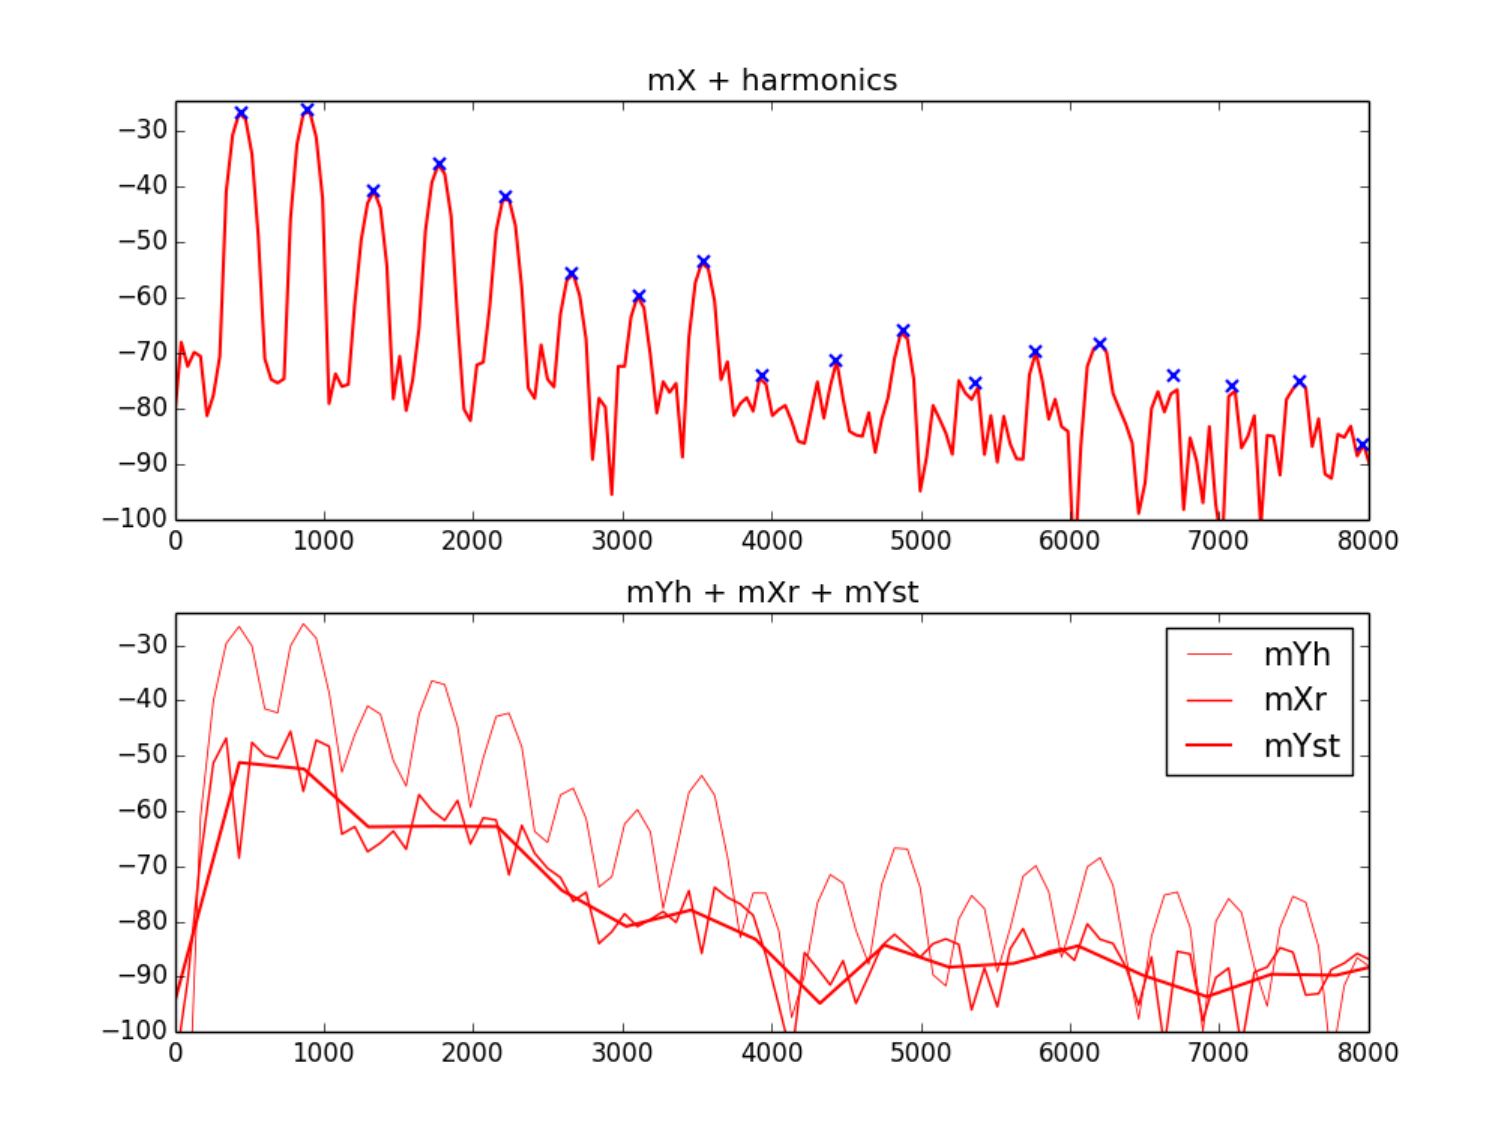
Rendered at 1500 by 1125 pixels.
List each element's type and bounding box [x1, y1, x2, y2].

picture [75, 41, 1426, 1092]
